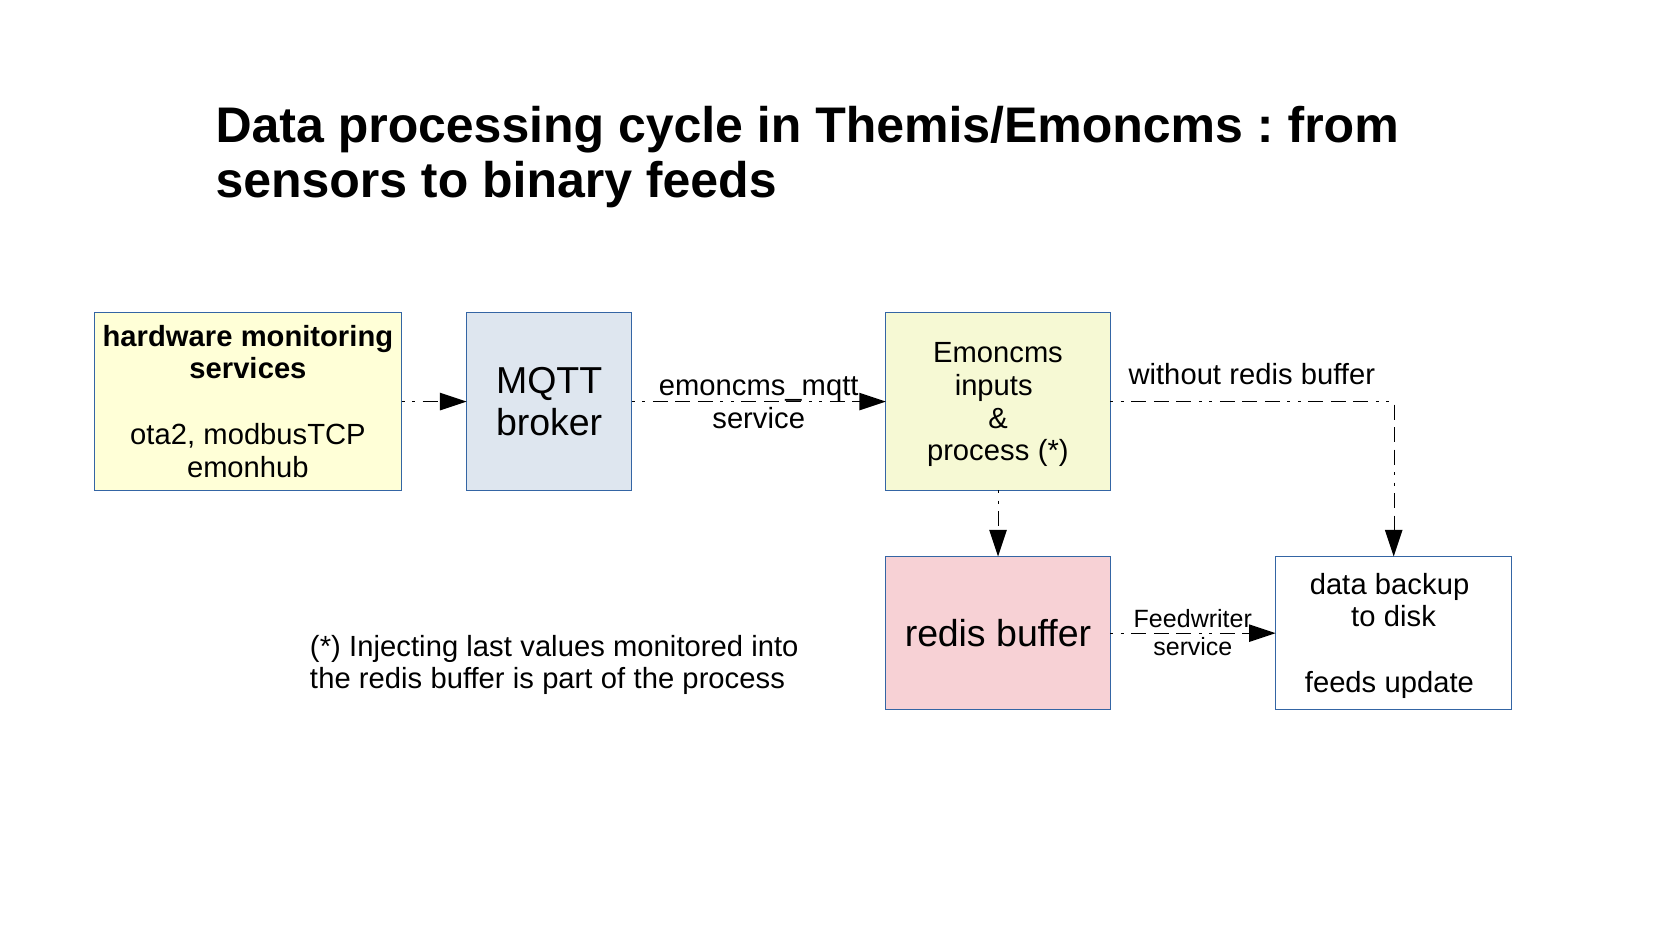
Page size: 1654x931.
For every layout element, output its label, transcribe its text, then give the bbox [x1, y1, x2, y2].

text_box redis buffer [885, 556, 1111, 710]
text_box Emoncms inputs & process (*) [885, 312, 1111, 491]
text_box (*) Injecting last values monitored into the redis buffer is part of the process [295, 622, 815, 733]
text_box hardware monitoring services ota2, modbusTCP emonhub [94, 312, 402, 491]
text_box Data processing cycle in Themis/Emoncms : from sensors to binary feeds [200, 89, 1501, 272]
text_box data backup to disk feeds update [1275, 556, 1512, 710]
text_box MQTT broker [466, 312, 632, 491]
